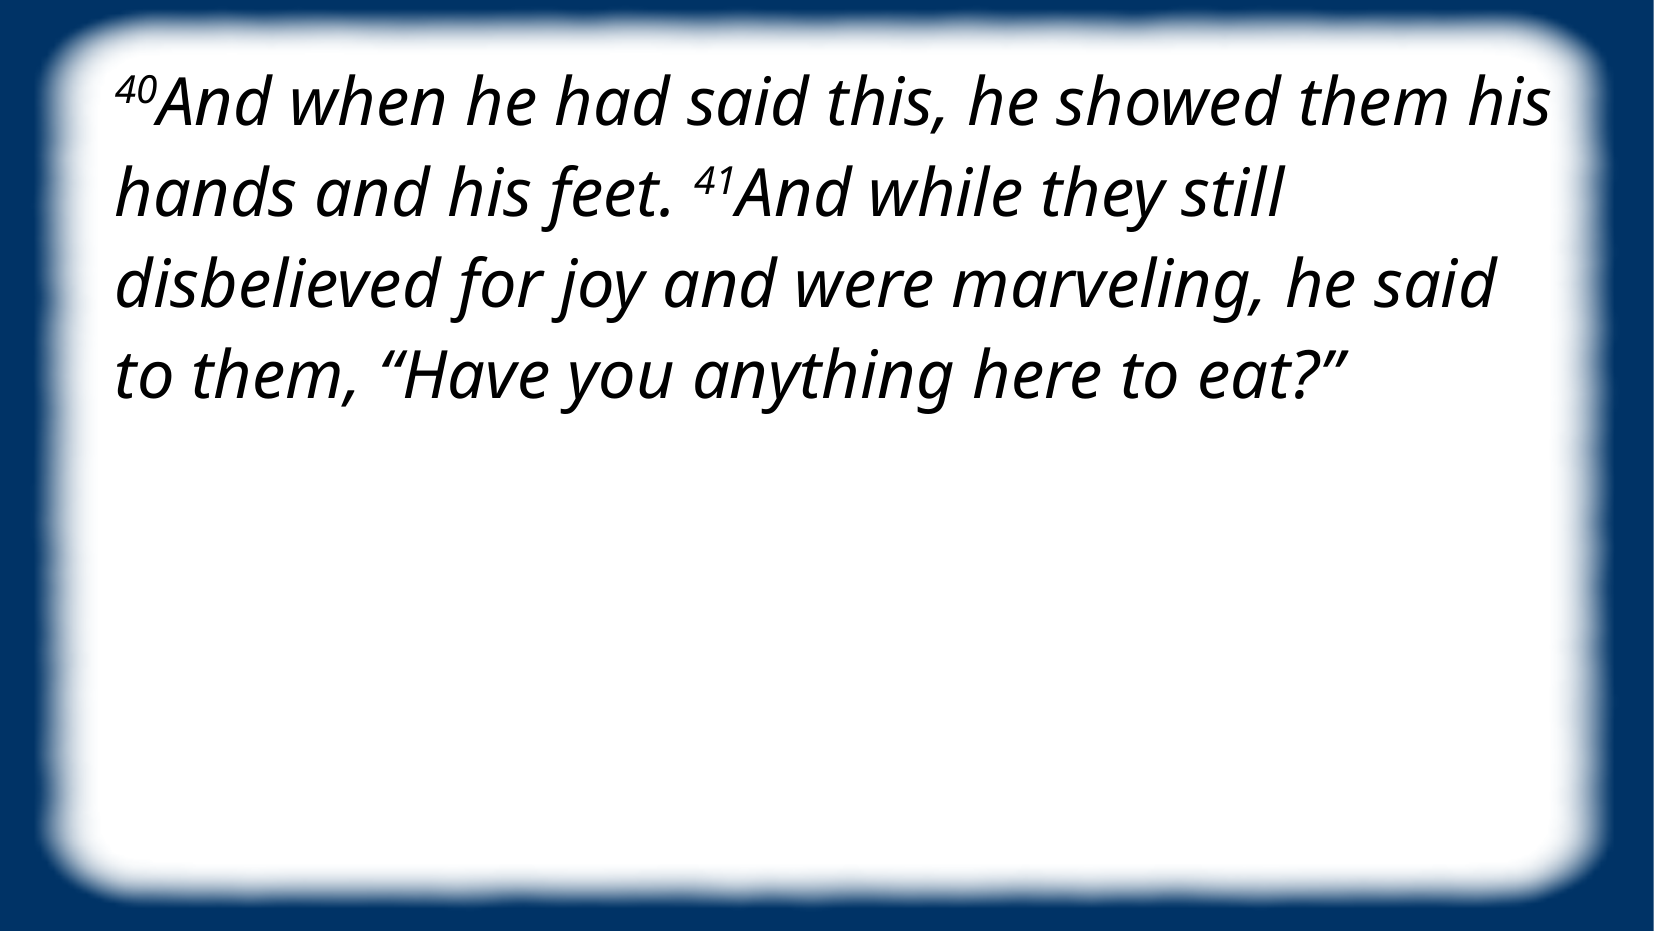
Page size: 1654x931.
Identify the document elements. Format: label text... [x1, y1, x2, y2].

text_box 40And when he had said this, he showed them his hands and his feet. 41And while they still disbelieved for joy and were marveling, he said to them, “Have you anything here to eat?” [100, 47, 1571, 436]
picture [0, 0, 1654, 931]
